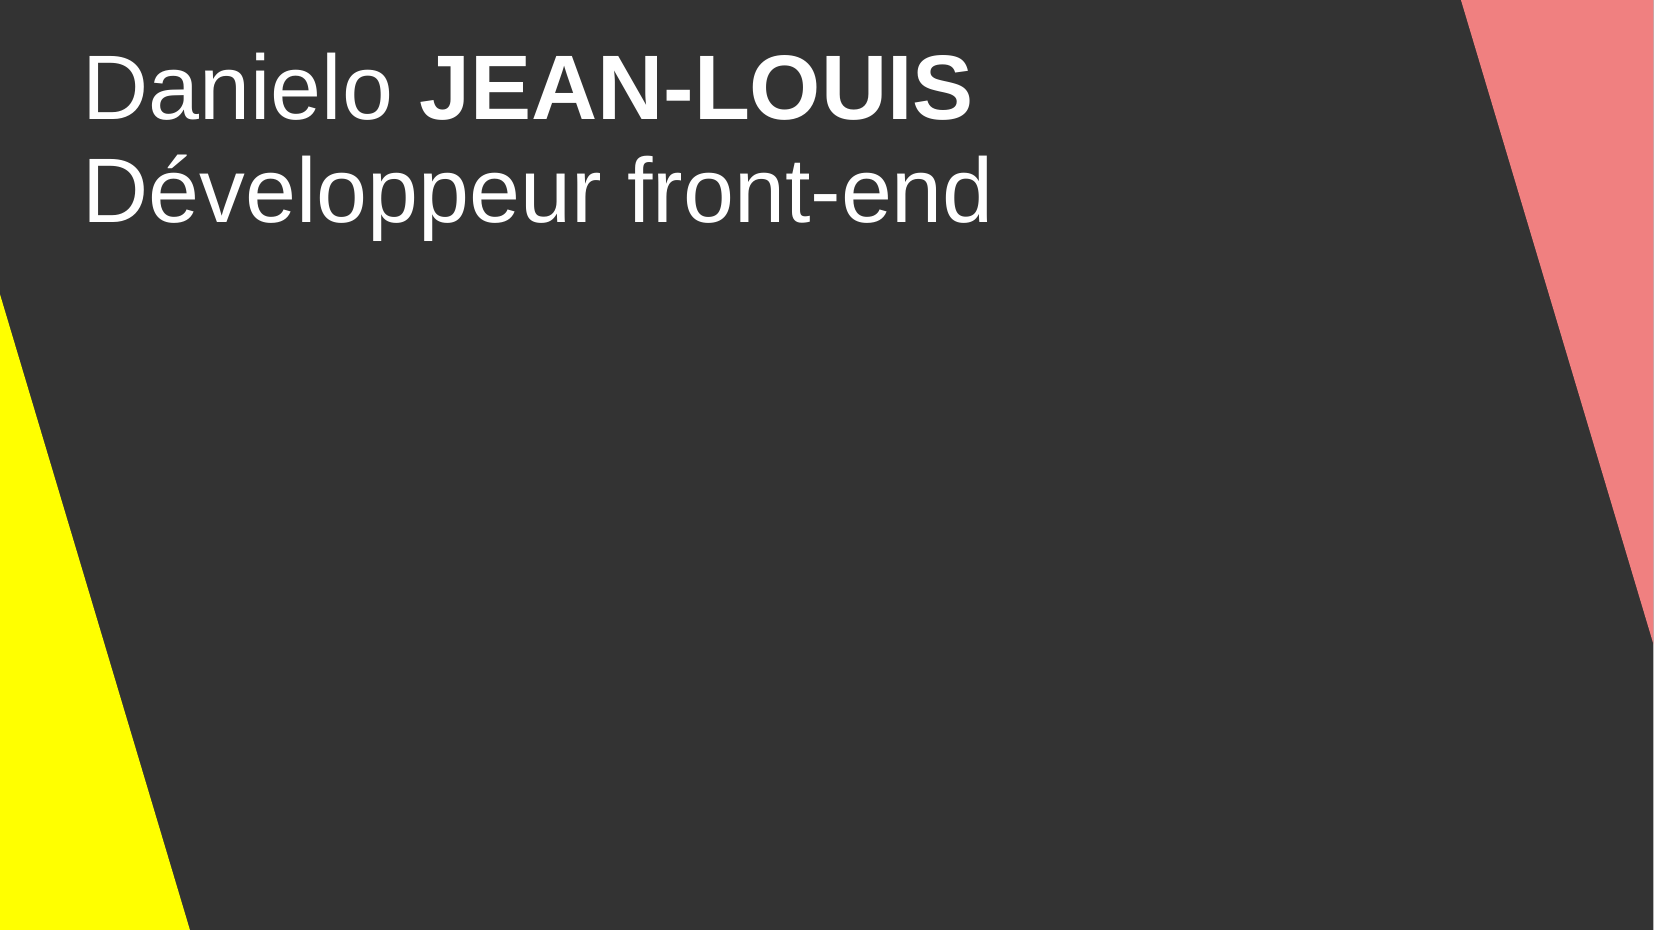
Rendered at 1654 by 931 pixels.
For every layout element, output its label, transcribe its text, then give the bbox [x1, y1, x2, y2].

text_box [1460, 0, 1654, 647]
text_box [0, 294, 190, 930]
subtitle Danielo JEAN-LOUIS Développeur front-end [82, 36, 1571, 758]
